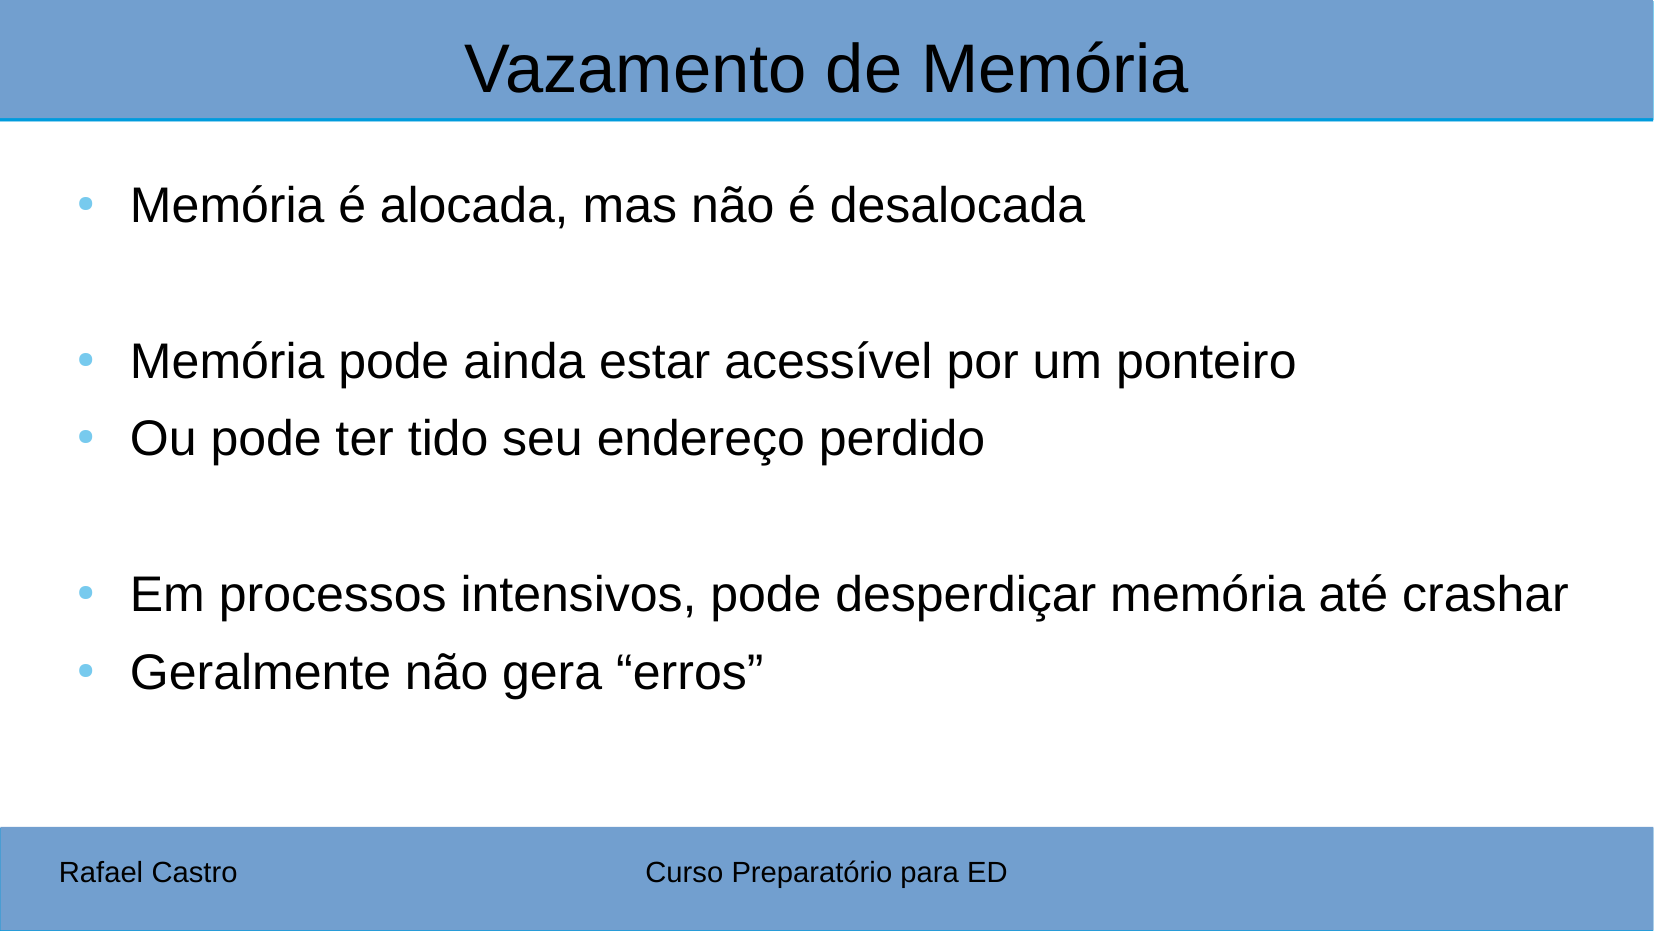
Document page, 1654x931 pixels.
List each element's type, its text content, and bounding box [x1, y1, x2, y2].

list Memória é alocada, mas não é desalocada Memória pode ainda estar acessível por um ponteiro Ou pode ter tido seu endereço perdido Em processos intensivos, pode desperdiçar memória até crashar Geralmente não gera “erros” [59, 177, 1595, 768]
title Vazamento de Memória [59, 29, 1595, 108]
